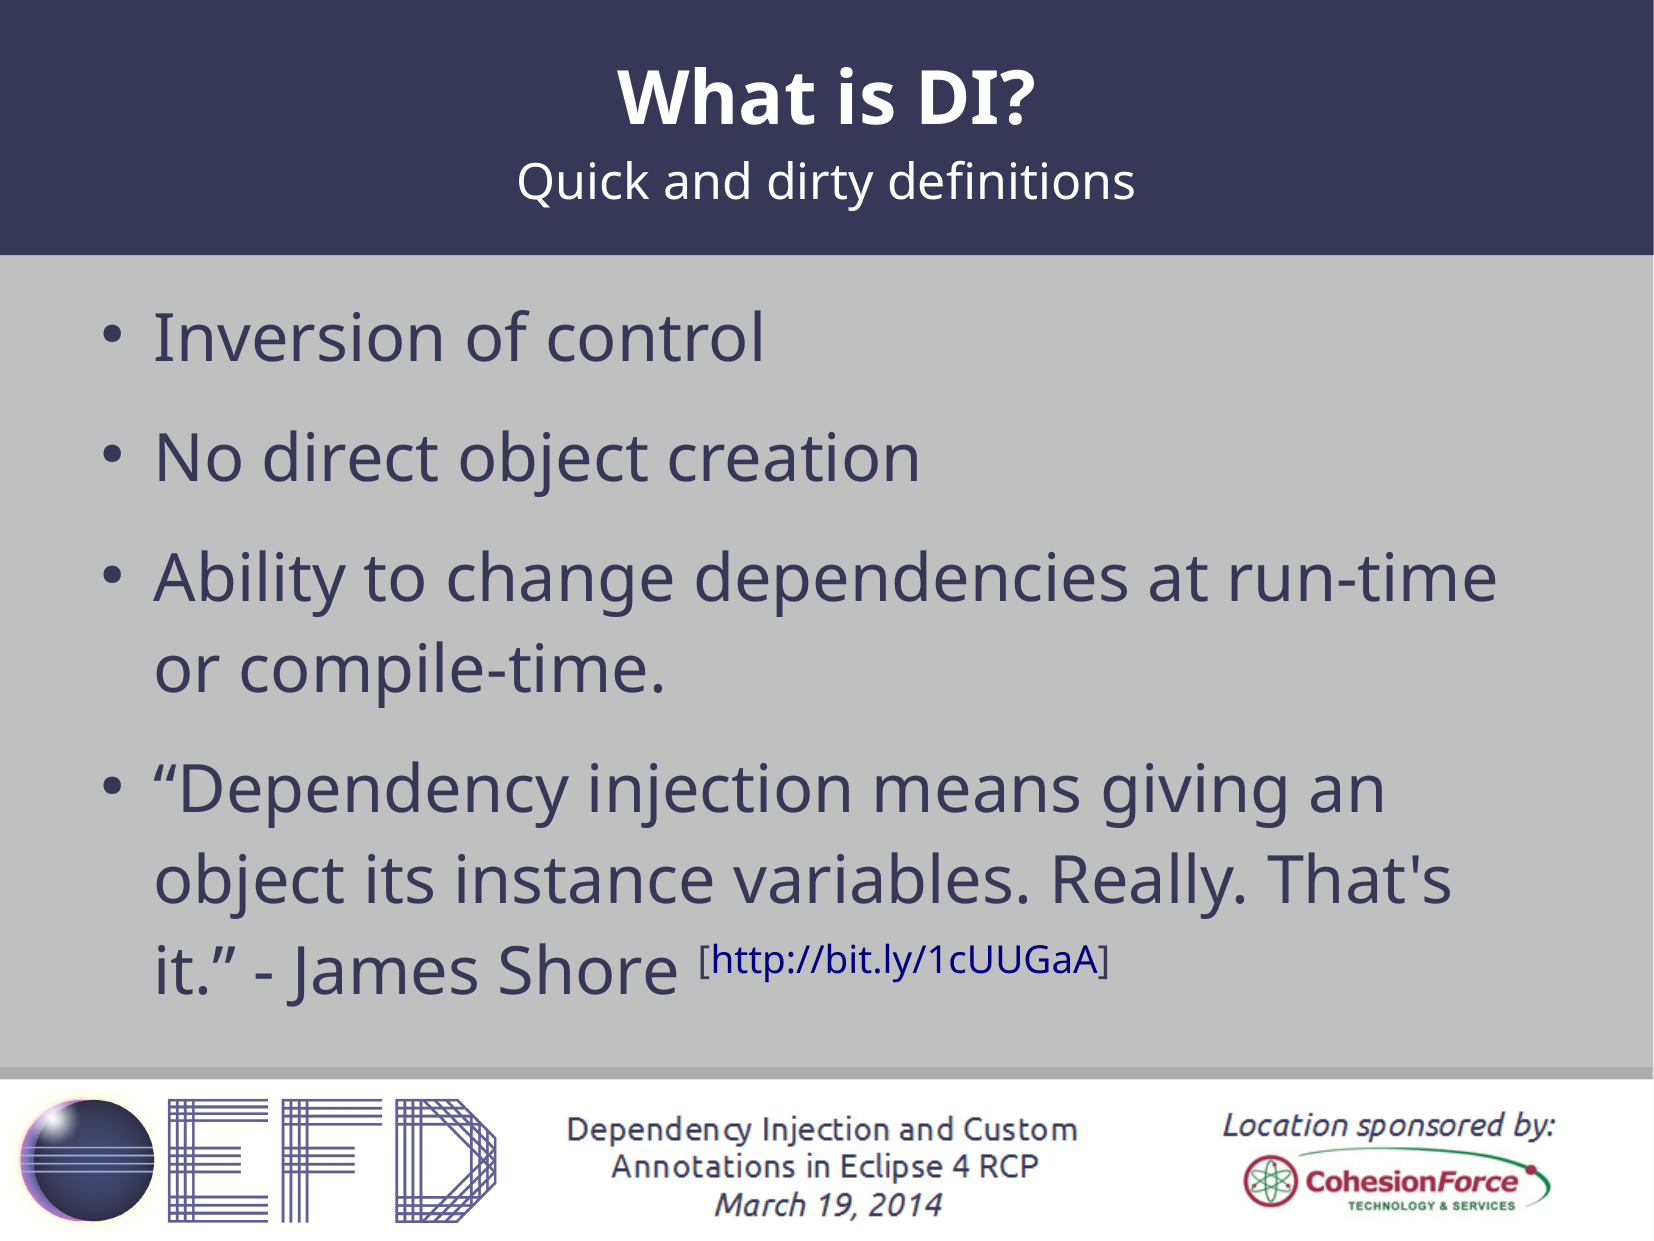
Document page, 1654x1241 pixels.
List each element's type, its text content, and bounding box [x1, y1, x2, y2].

list Inversion of control No direct object creation Ability to change dependencies at run-time or compile-time. “Dependency injection means giving an object its instance variables. Really. That's it.” - James Shore [http://bit.ly/1cUUGaA] [82, 290, 1538, 1109]
picture [1110, 1104, 1654, 1241]
picture [549, 1109, 1105, 1241]
picture [0, 1079, 497, 1241]
title What is DI? Quick and dirty definitions [82, 25, 1571, 233]
